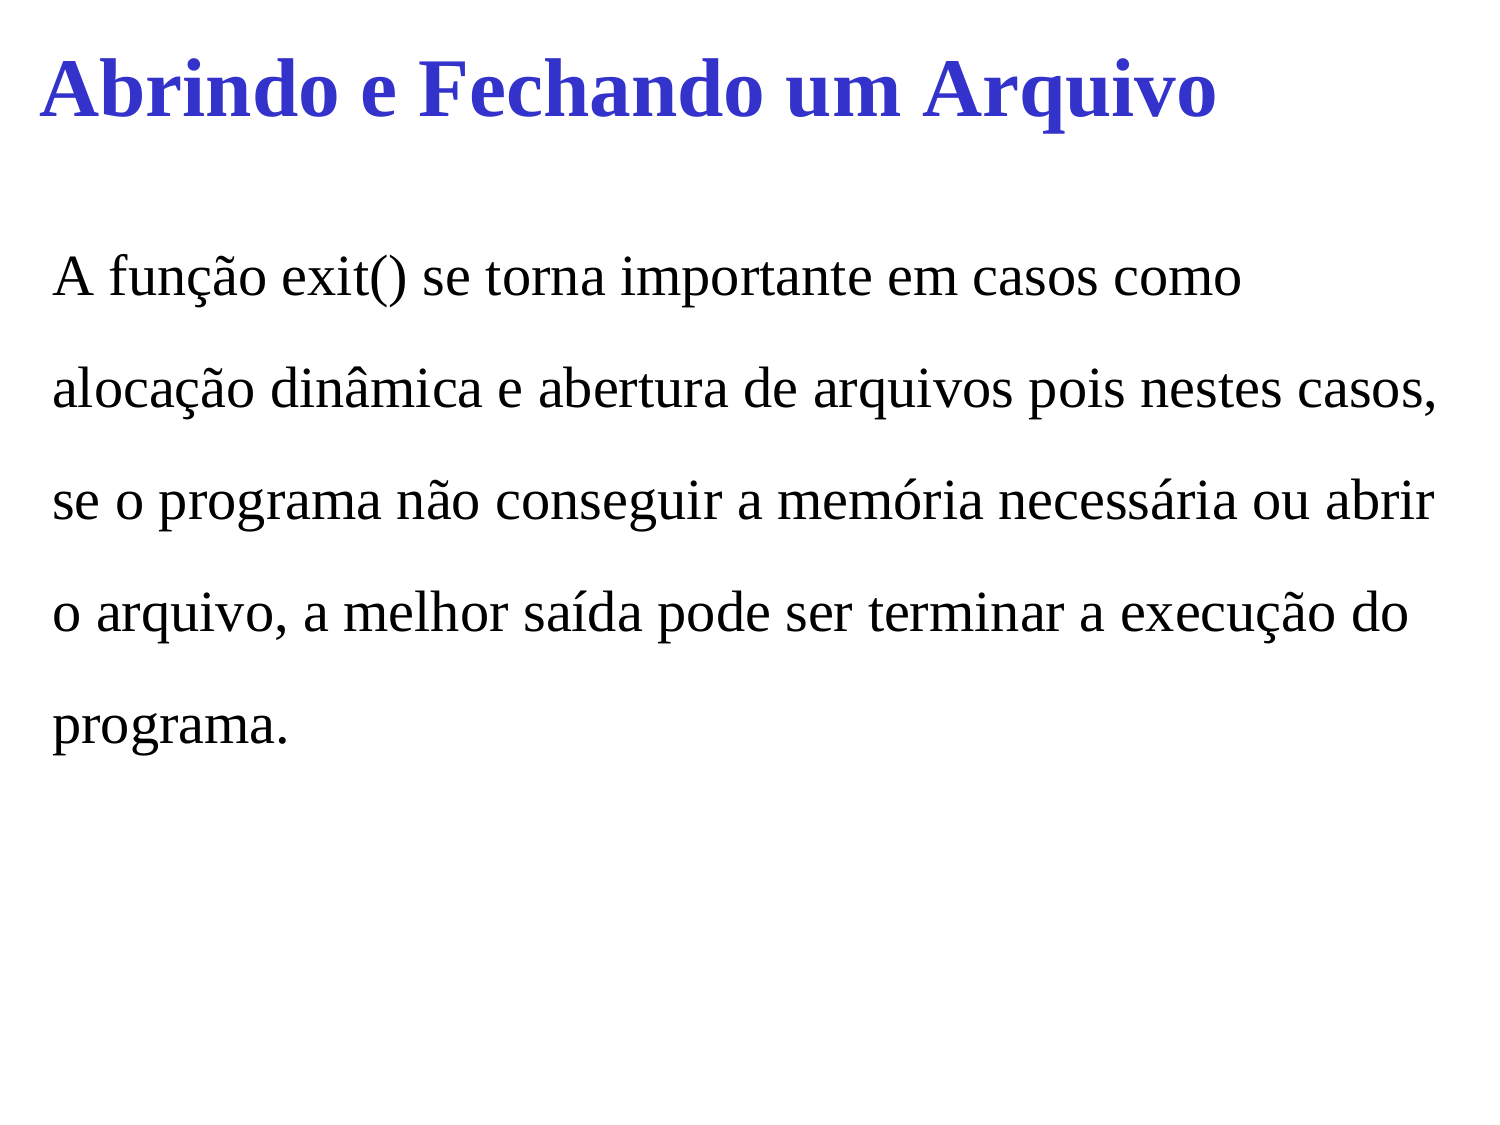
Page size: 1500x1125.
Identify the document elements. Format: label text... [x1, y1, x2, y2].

text_box Abrindo e Fechando um Arquivo [24, 24, 1235, 141]
text_box A função exit() se torna importante em casos como alocação dinâmica e abertura de arquivos pois nestes casos, se o programa não conseguir a memória necessária ou abrir o arquivo, a melhor saída pode ser terminar a execução do programa. [37, 187, 1469, 763]
